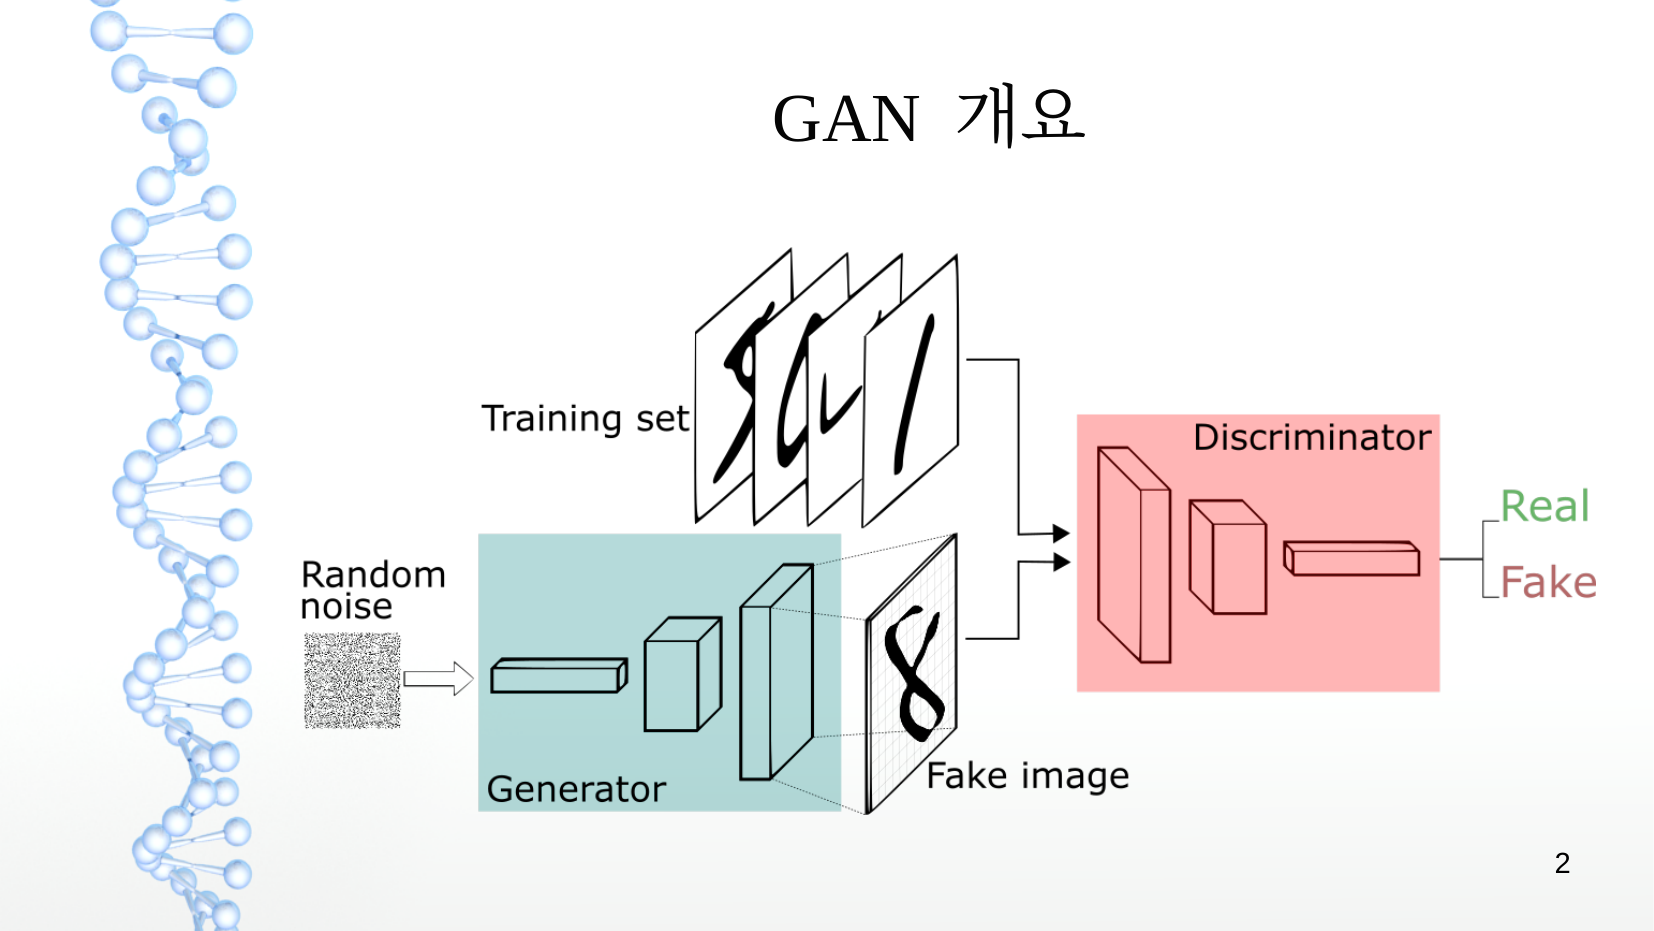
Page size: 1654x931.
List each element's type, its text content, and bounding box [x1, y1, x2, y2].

title GAN 개요 [265, 35, 1595, 189]
picture [0, 0, 1654, 931]
